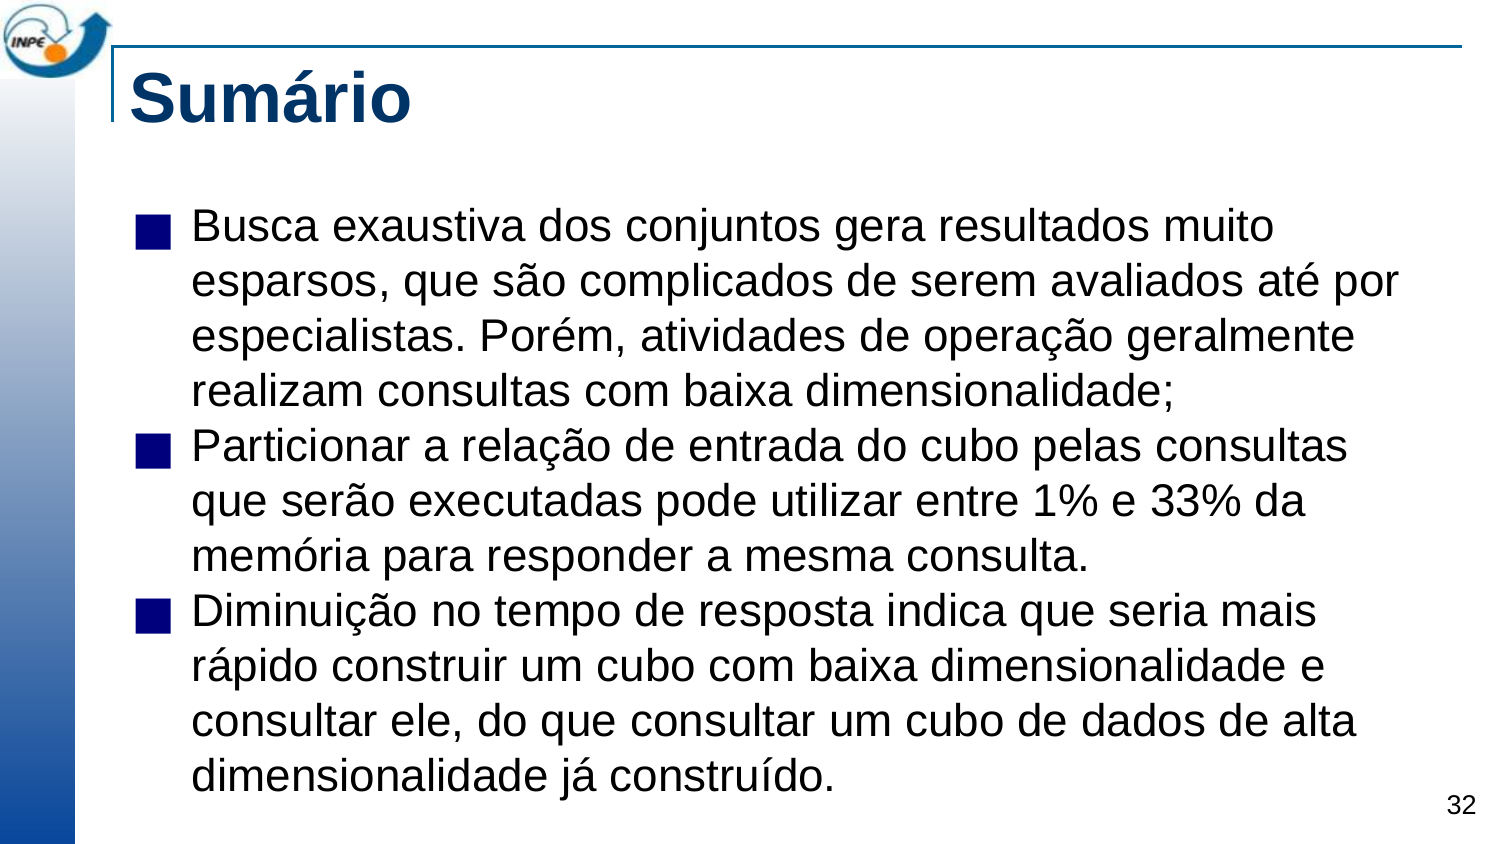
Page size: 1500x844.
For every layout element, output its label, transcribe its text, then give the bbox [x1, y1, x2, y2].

slide_number <number> [1403, 779, 1494, 844]
picture [0, 0, 113, 79]
list Busca exaustiva dos conjuntos gera resultados muito esparsos, que são complicados de serem avaliados até por especialistas. Porém, atividades de operação geralmente realizam consultas com baixa dimensionalidade; Particionar a relação de entrada do cubo pelas consultas que serão executadas pode utilizar entre 1% e 33% da memória para responder a mesma consulta. Diminuição no tempo de resposta indica que seria mais rápido construir um cubo com baixa dimensionalidade e consultar ele, do que consultar um cubo de dados de alta dimensionalidade já construído. [99, 187, 1450, 769]
title Sumário [112, 46, 1450, 141]
